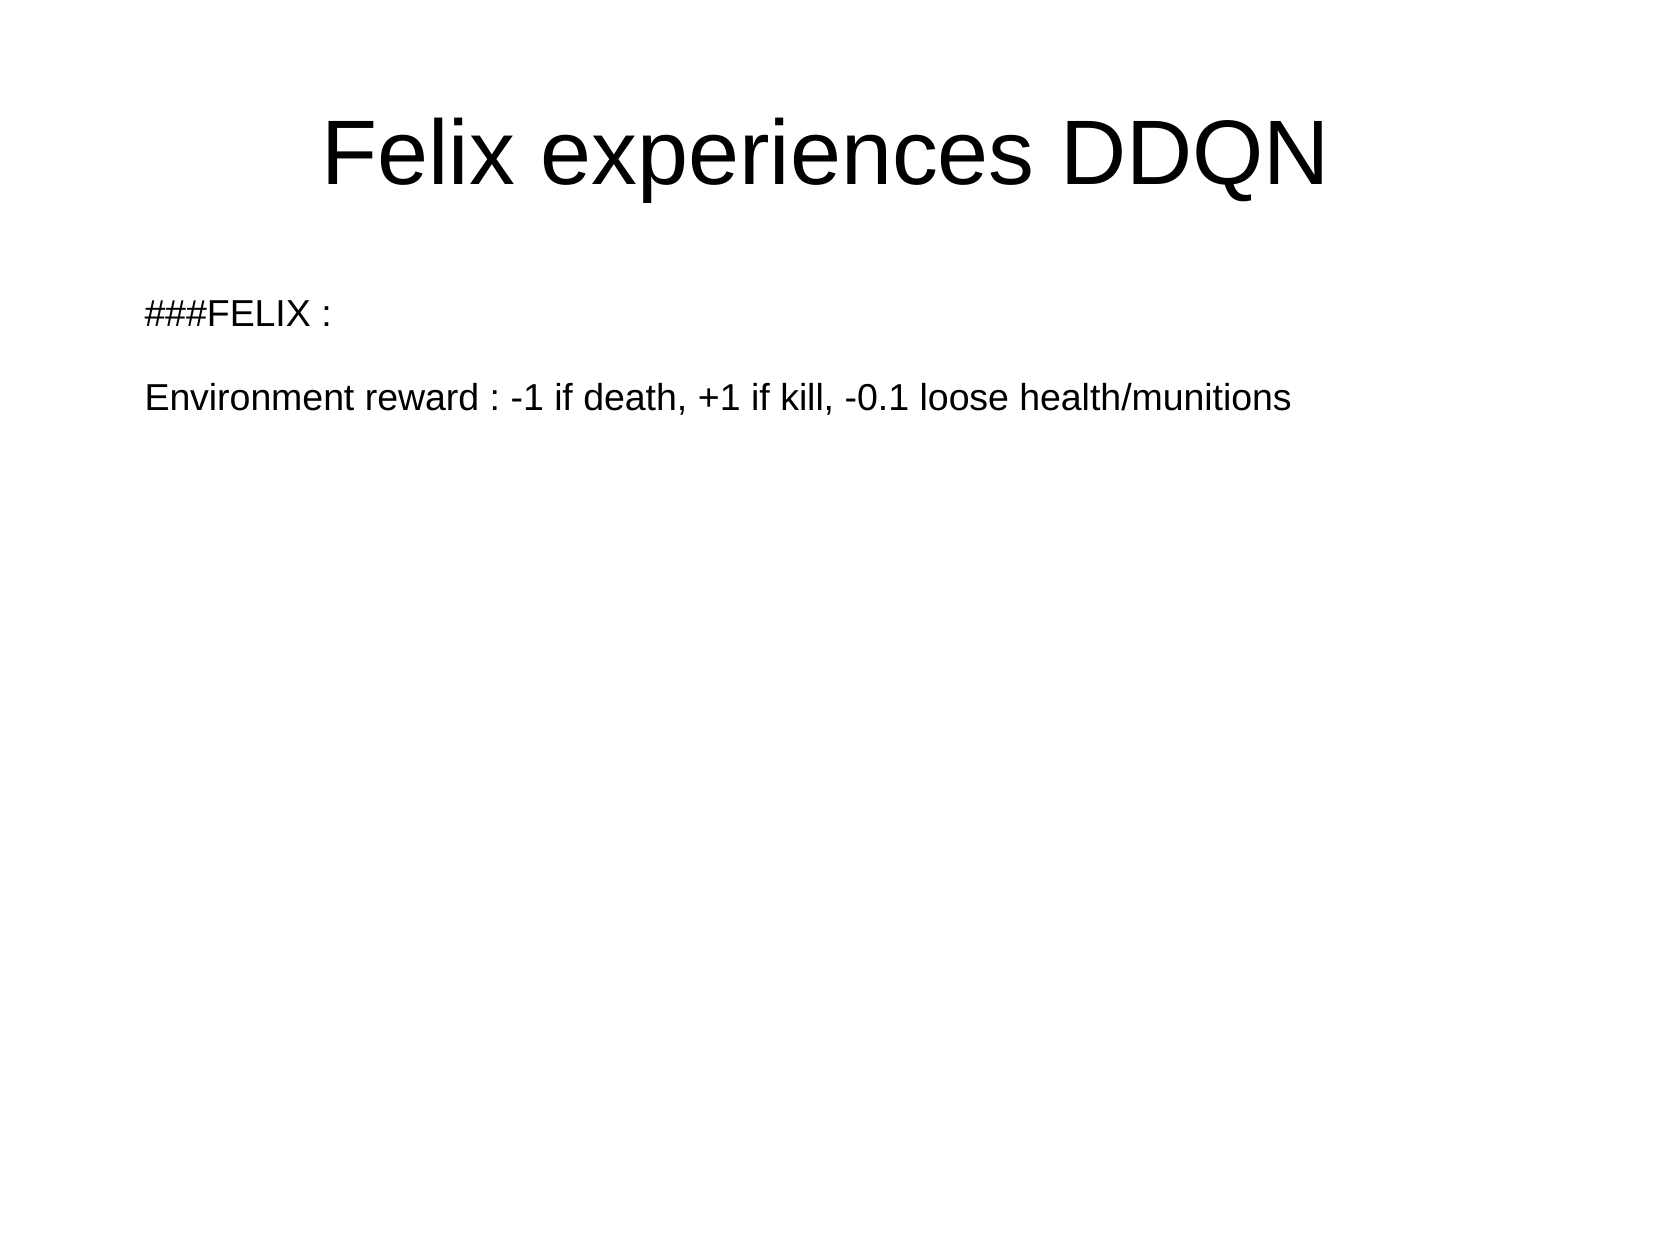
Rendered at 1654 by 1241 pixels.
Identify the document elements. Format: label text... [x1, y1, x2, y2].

title Felix experiences DDQN [82, 49, 1571, 257]
text_box ###FELIX : Environment reward : -1 if death, +1 if kill, -0.1 loose health/munitions [129, 200, 1571, 468]
